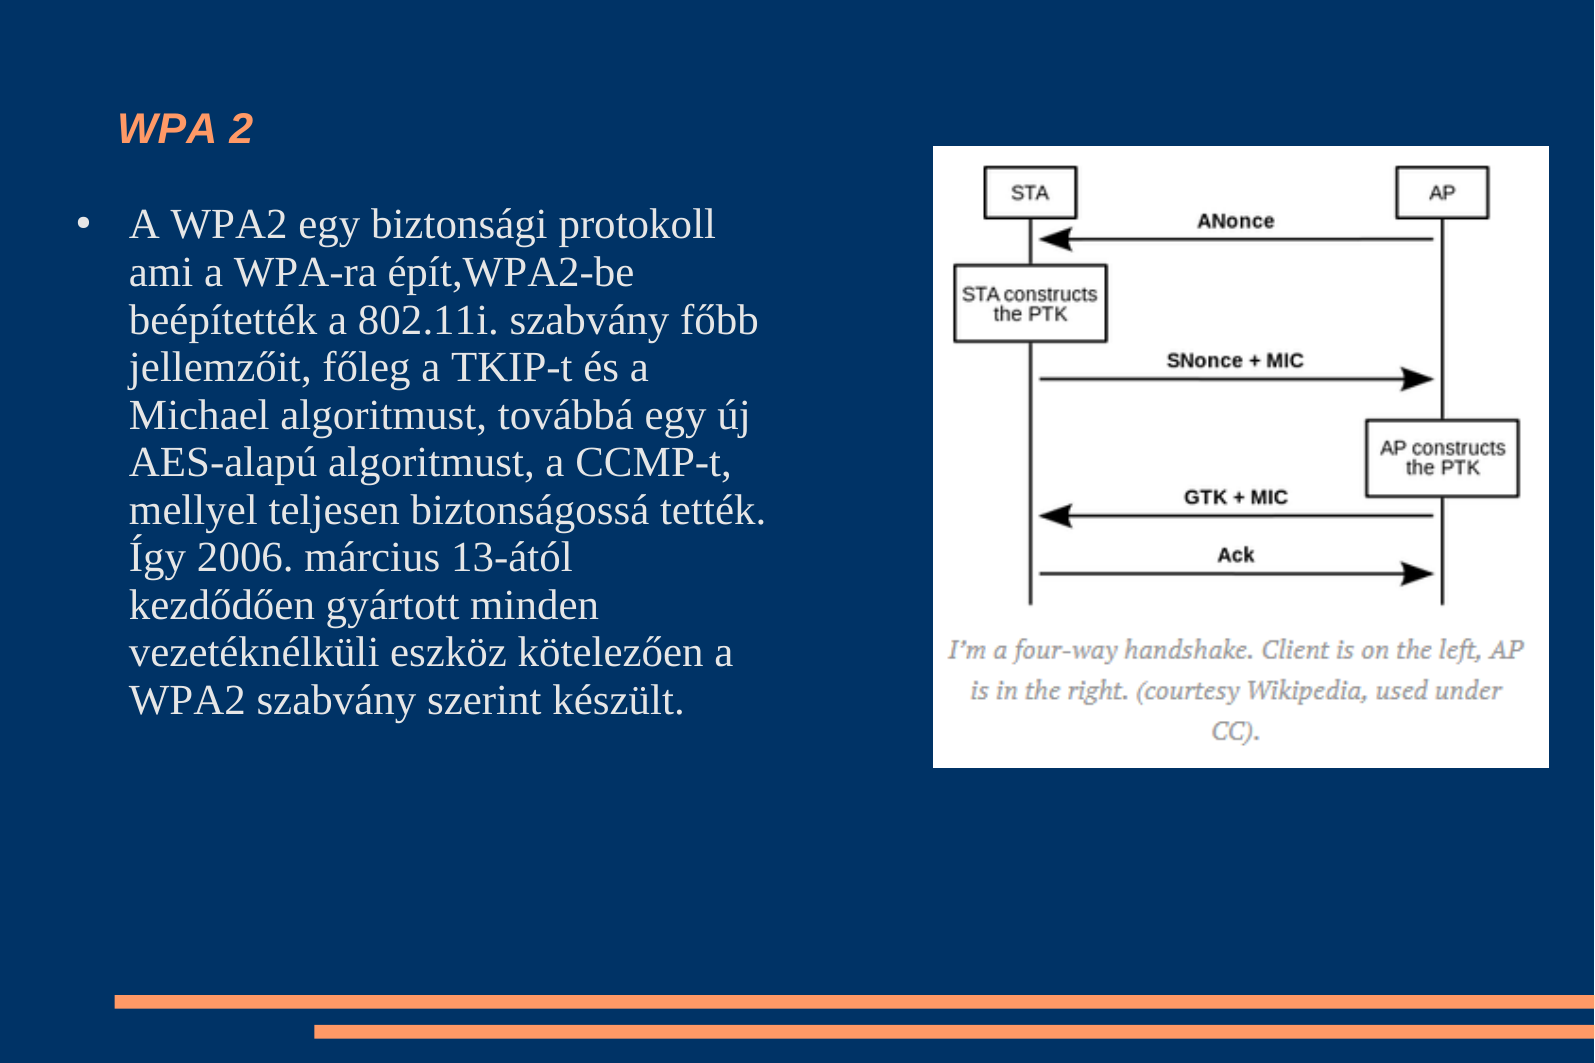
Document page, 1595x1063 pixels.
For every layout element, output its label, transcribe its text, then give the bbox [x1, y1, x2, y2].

list A WPA2 egy biztonsági protokoll ami a WPA-ra épít,WPA2-be beépítették a 802.11i. szabvány főbb jellemzőit, főleg a TKIP-t és a Michael algoritmust, továbbá egy új AES-alapú algoritmust, a CCMP-t, mellyel teljesen biztonságossá tették. Így 2006. március 13-ától kezdődően gyártott minden vezetéknélküli eszköz kötelezően a WPA2 szabvány szerint készült. [58, 200, 768, 822]
picture [933, 146, 1549, 768]
title WPA 2 [117, 39, 1479, 218]
